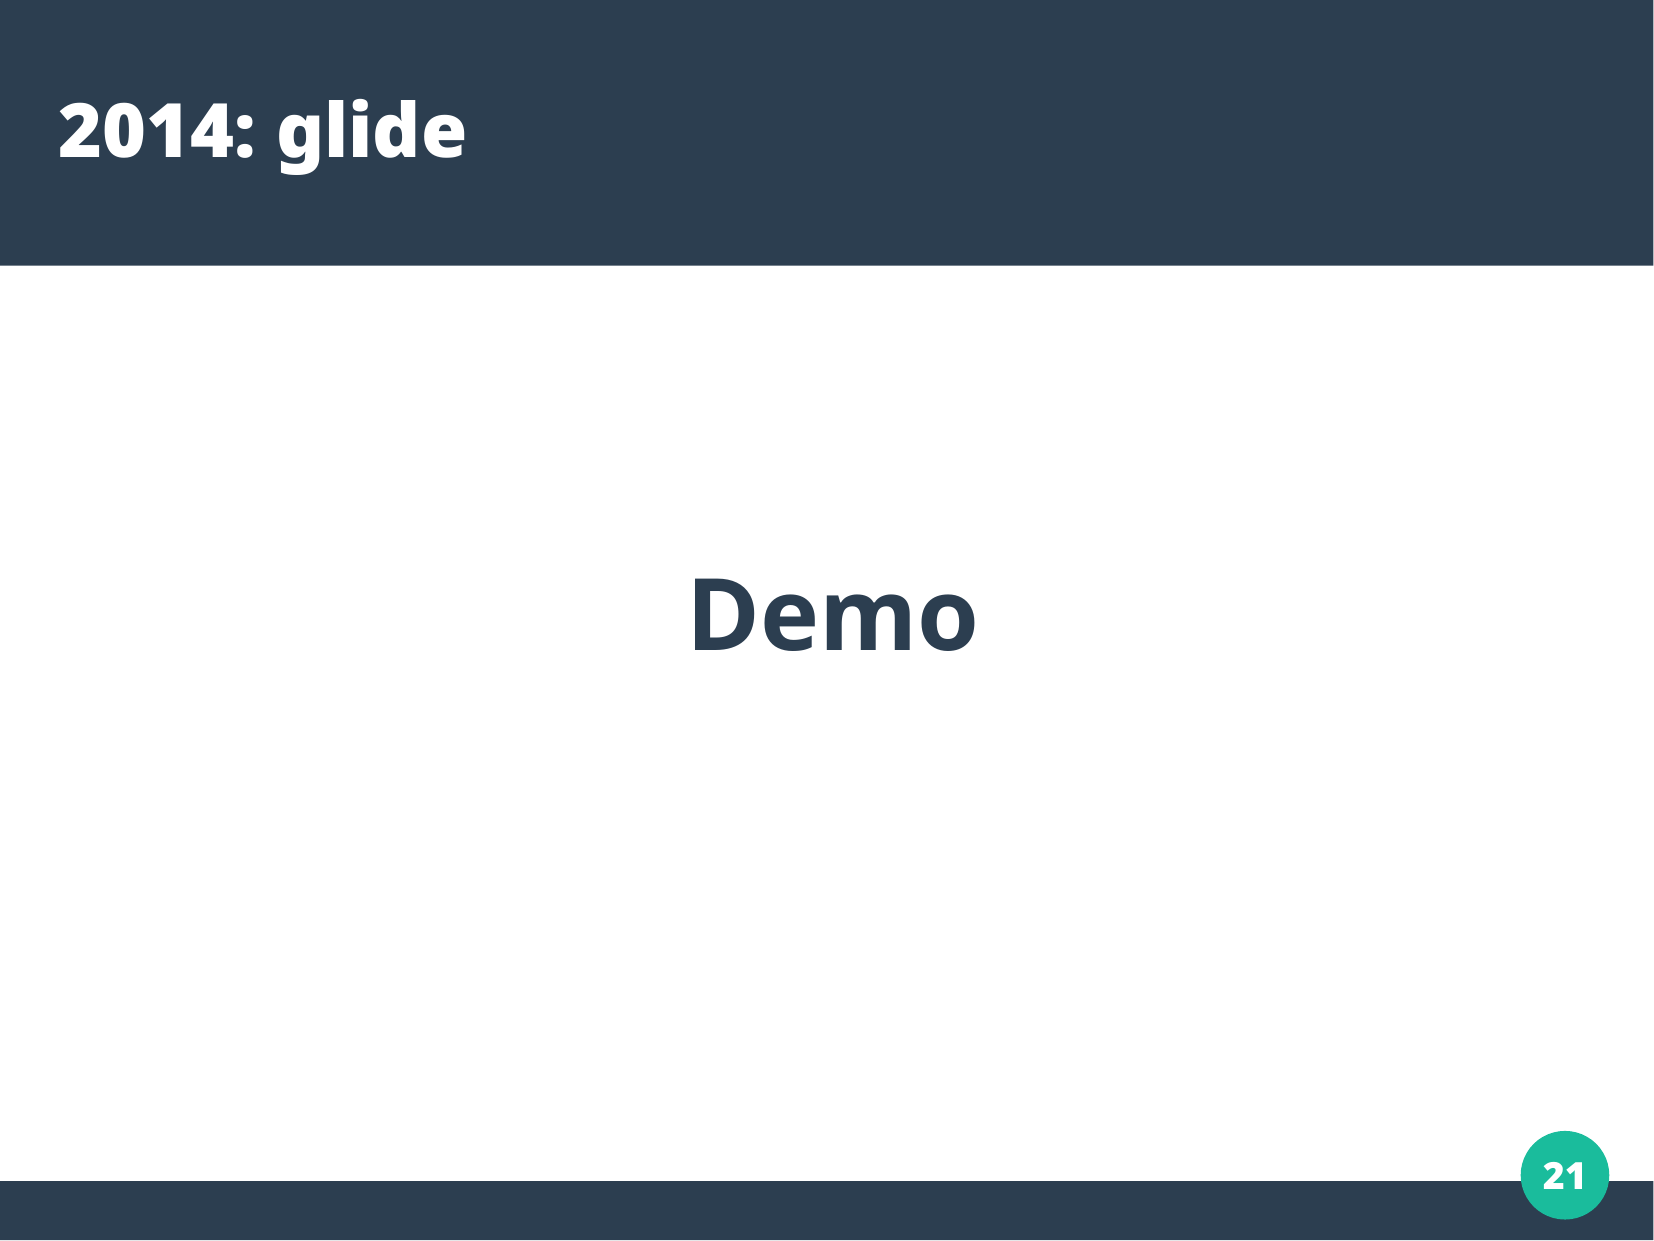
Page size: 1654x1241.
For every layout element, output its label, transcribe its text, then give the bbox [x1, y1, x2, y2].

list Demo [23, 377, 1571, 1004]
title 2014: glide [59, 49, 1595, 207]
